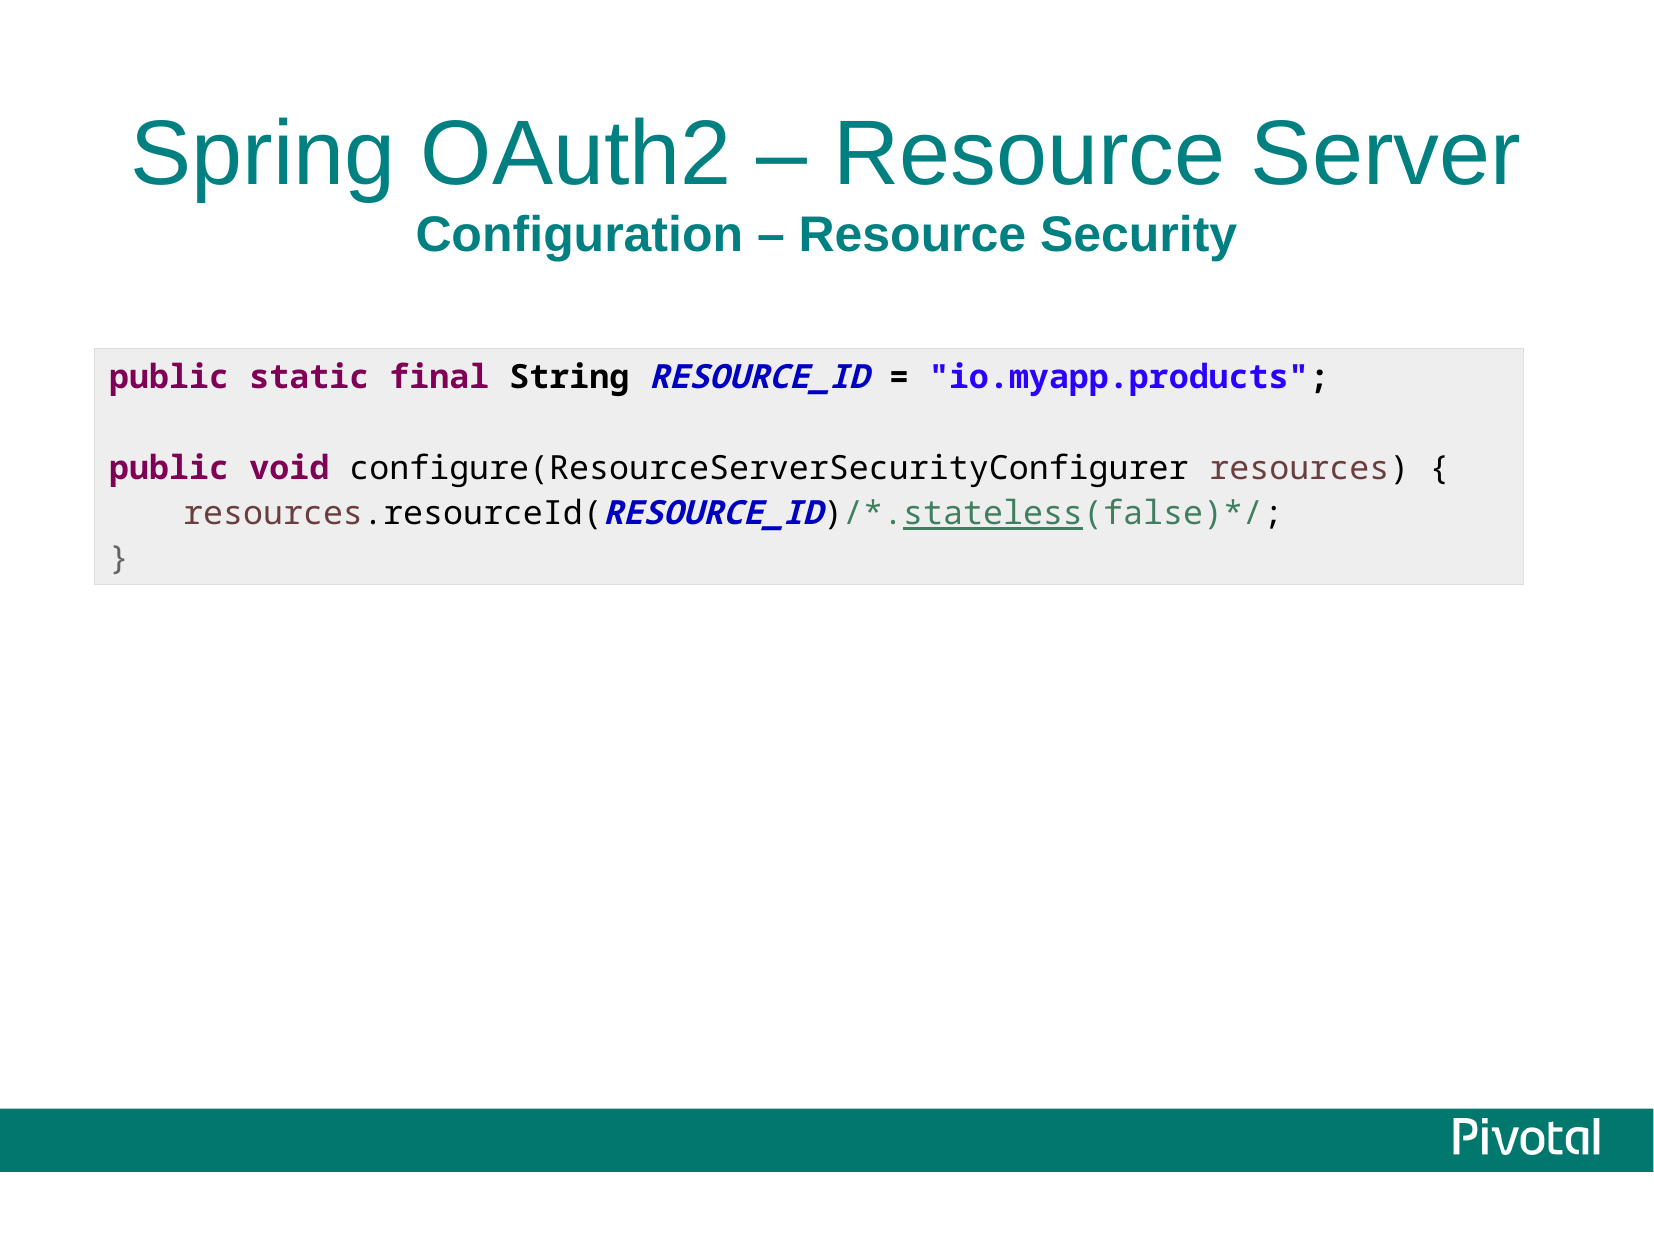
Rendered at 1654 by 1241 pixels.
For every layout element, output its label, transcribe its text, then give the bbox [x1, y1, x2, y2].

picture [1452, 1115, 1601, 1158]
title Spring OAuth2 – Resource Server [82, 49, 1571, 198]
text_box Configuration – Resource Security [0, 198, 1654, 274]
text_box public static final String RESOURCE_ID = "io.myapp.products"; public void configure(ResourceServerSecurityConfigurer resources) { resources.resourceId(RESOURCE_ID)/*.stateless(false)*/; } [94, 348, 1524, 585]
